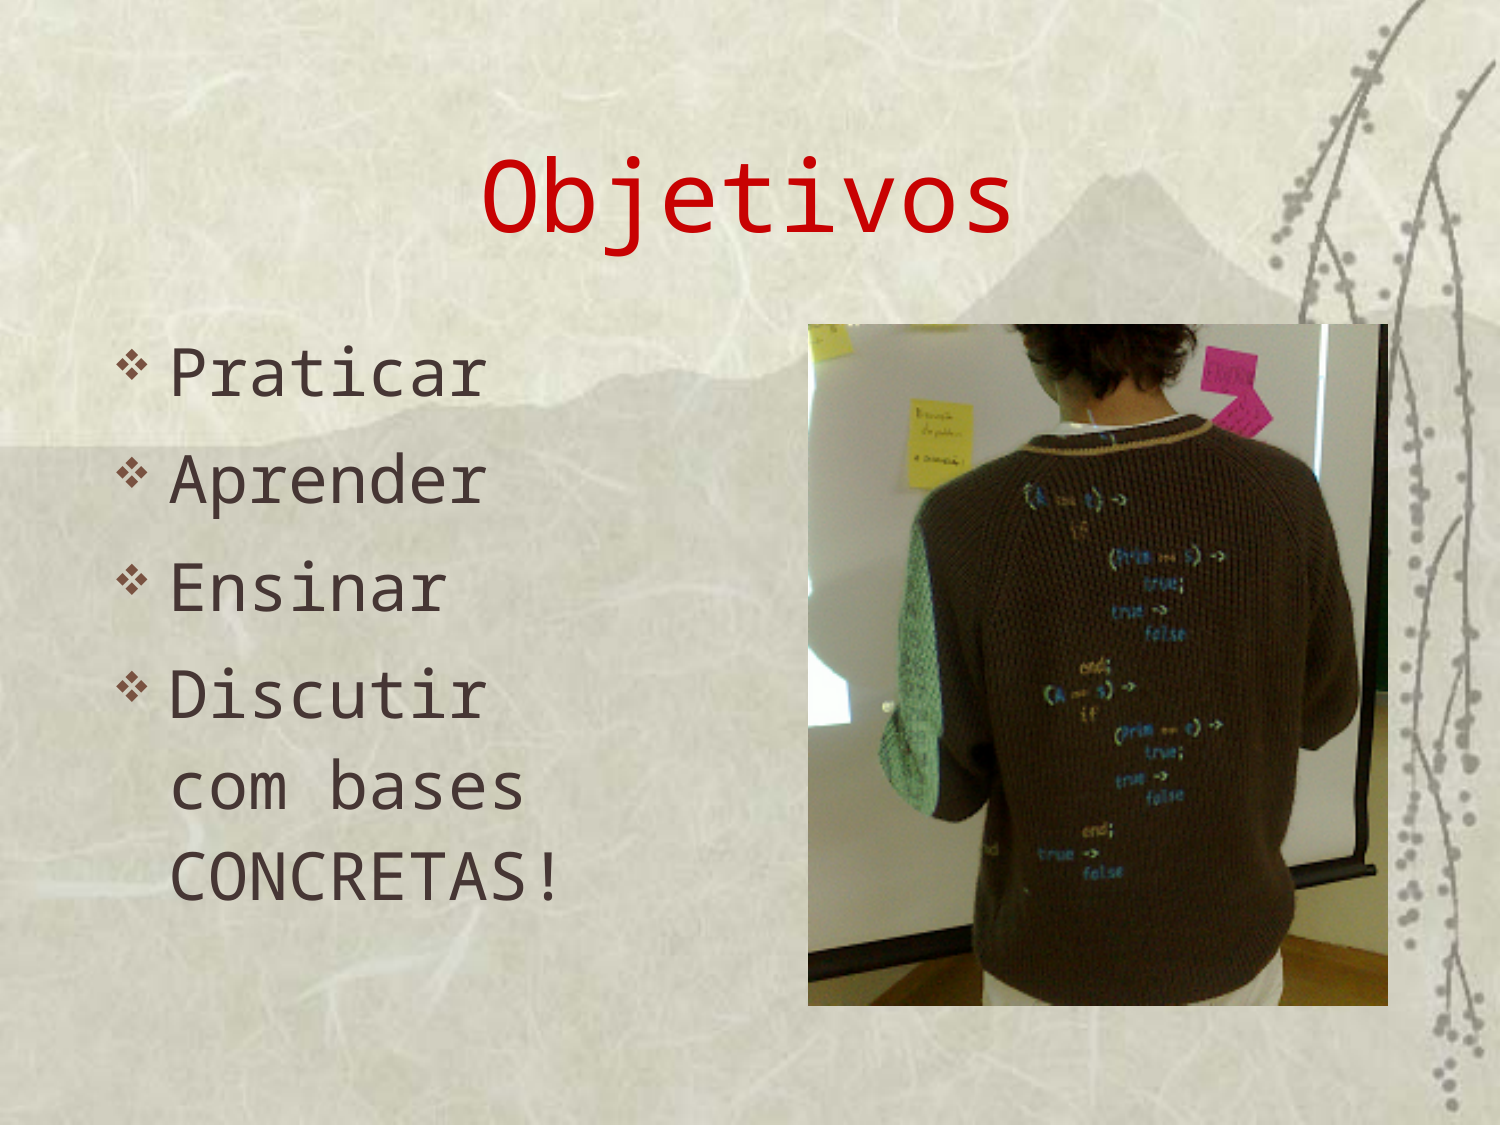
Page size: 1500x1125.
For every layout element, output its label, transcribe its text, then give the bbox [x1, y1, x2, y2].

list Praticar Aprender Ensinar Discutir com bases CONCRETAS! [112, 324, 808, 994]
title Objetivos [112, 66, 1388, 322]
picture [0, 0, 1500, 1125]
